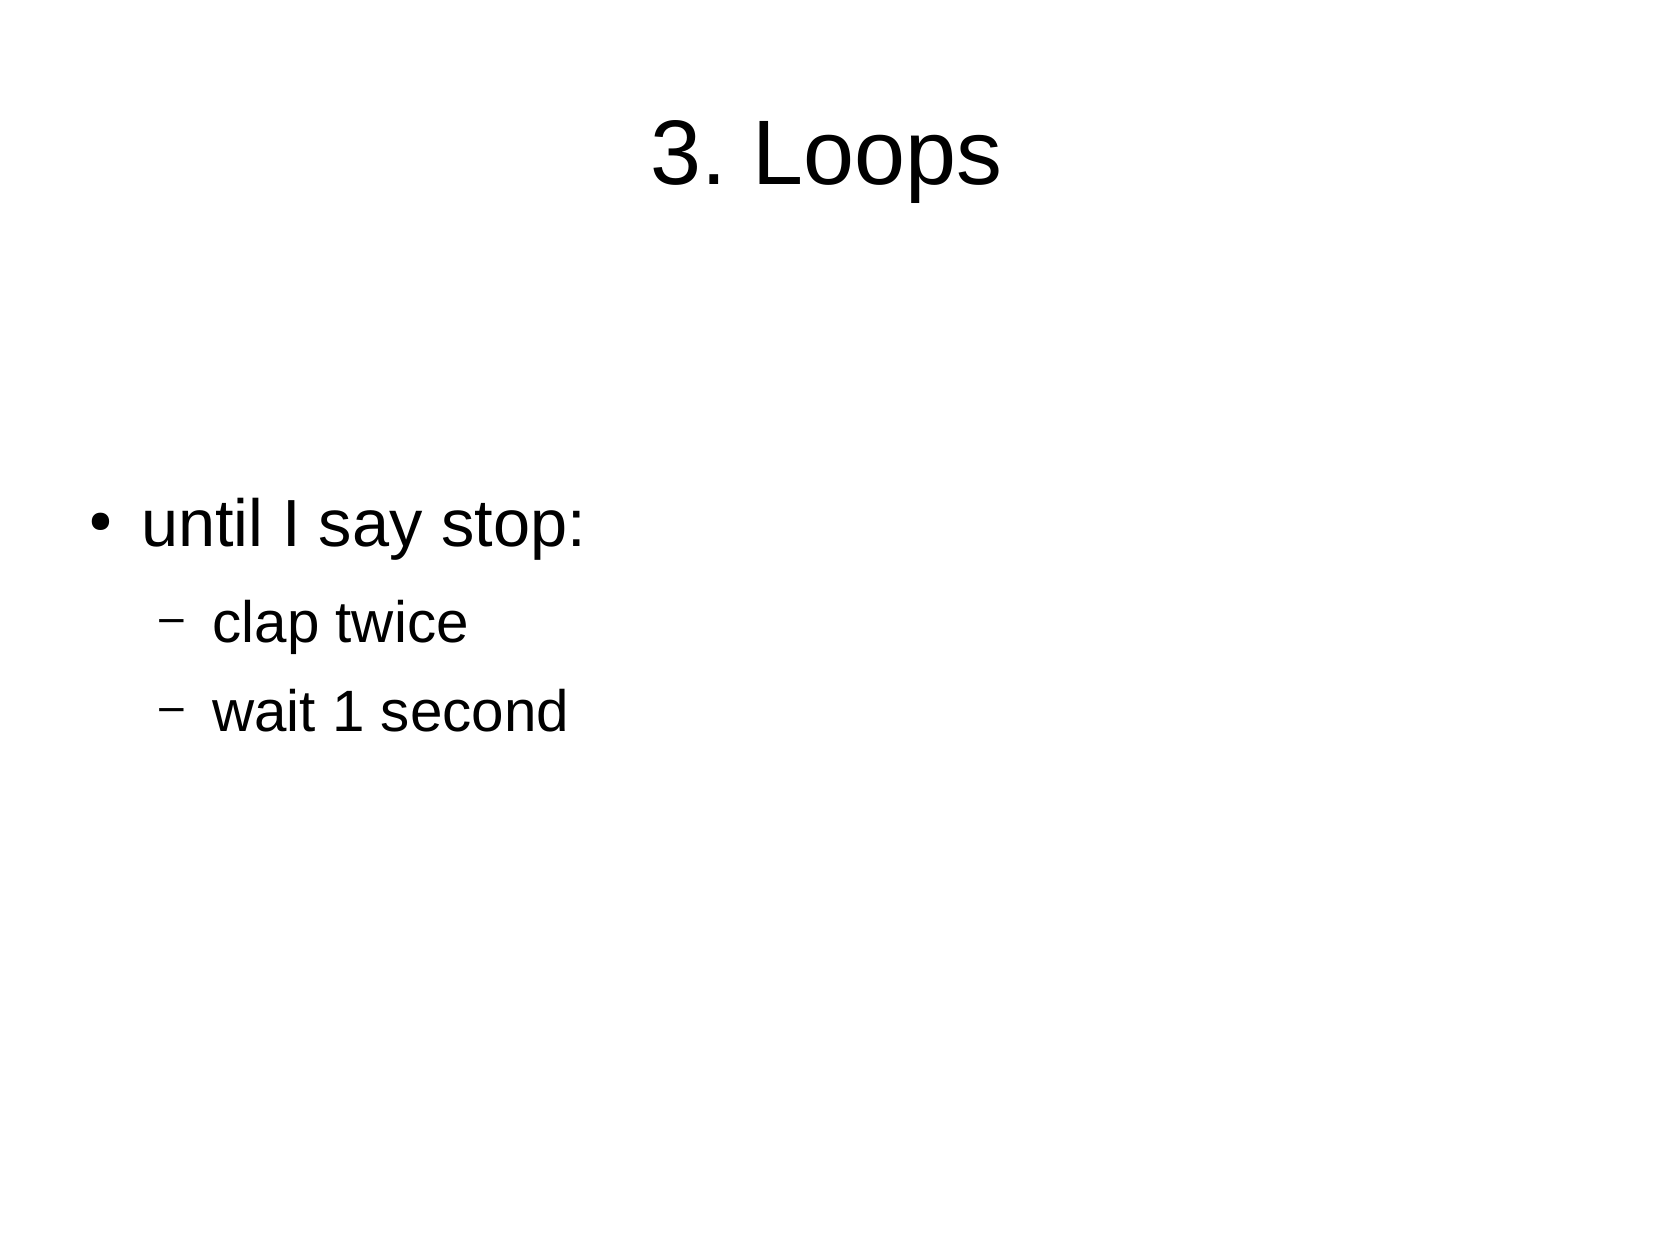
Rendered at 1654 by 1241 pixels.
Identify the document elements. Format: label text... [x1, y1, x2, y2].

list until I say stop: clap twice wait 1 second [70, 485, 1526, 1205]
title 3. Loops [82, 49, 1571, 257]
